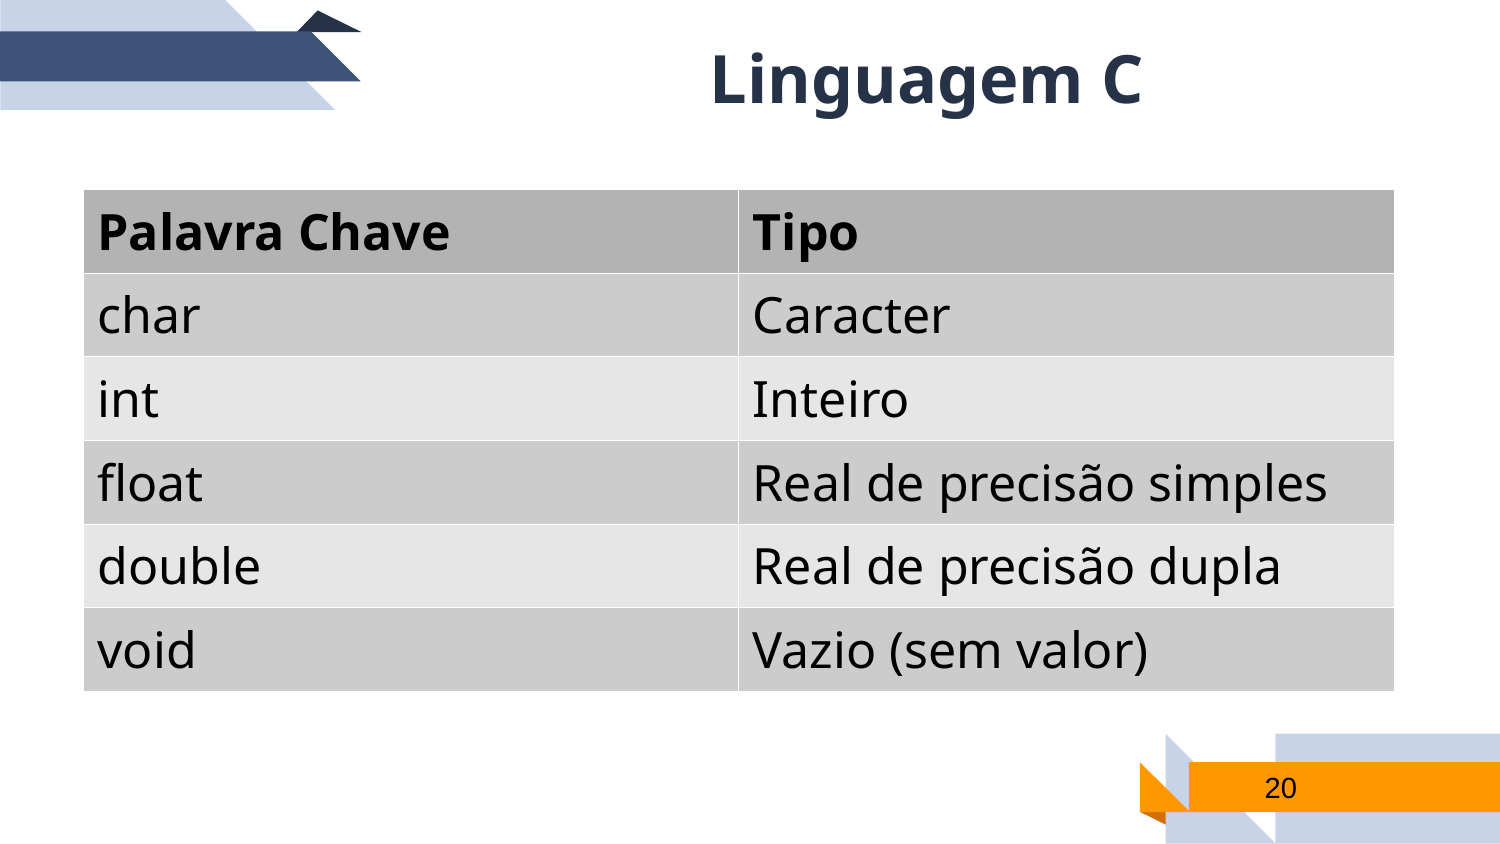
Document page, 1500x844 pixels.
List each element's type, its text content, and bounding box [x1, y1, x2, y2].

table_cell float [84, 441, 738, 524]
table_cell void [84, 608, 738, 691]
table_cell Real de precisão simples [739, 441, 1394, 524]
table_cell Vazio (sem valor) [739, 608, 1394, 691]
slide_number <number> [1249, 760, 1494, 813]
table_cell double [84, 525, 738, 607]
table_header Tipo [739, 190, 1394, 273]
table_cell Real de precisão dupla [739, 525, 1394, 607]
table_cell char [84, 274, 738, 356]
table_cell Caracter [739, 274, 1394, 356]
table_cell Inteiro [739, 357, 1394, 440]
subtitle Linguagem C [354, 5, 1500, 148]
table_cell int [84, 357, 738, 440]
table_header Palavra Chave [84, 190, 738, 273]
